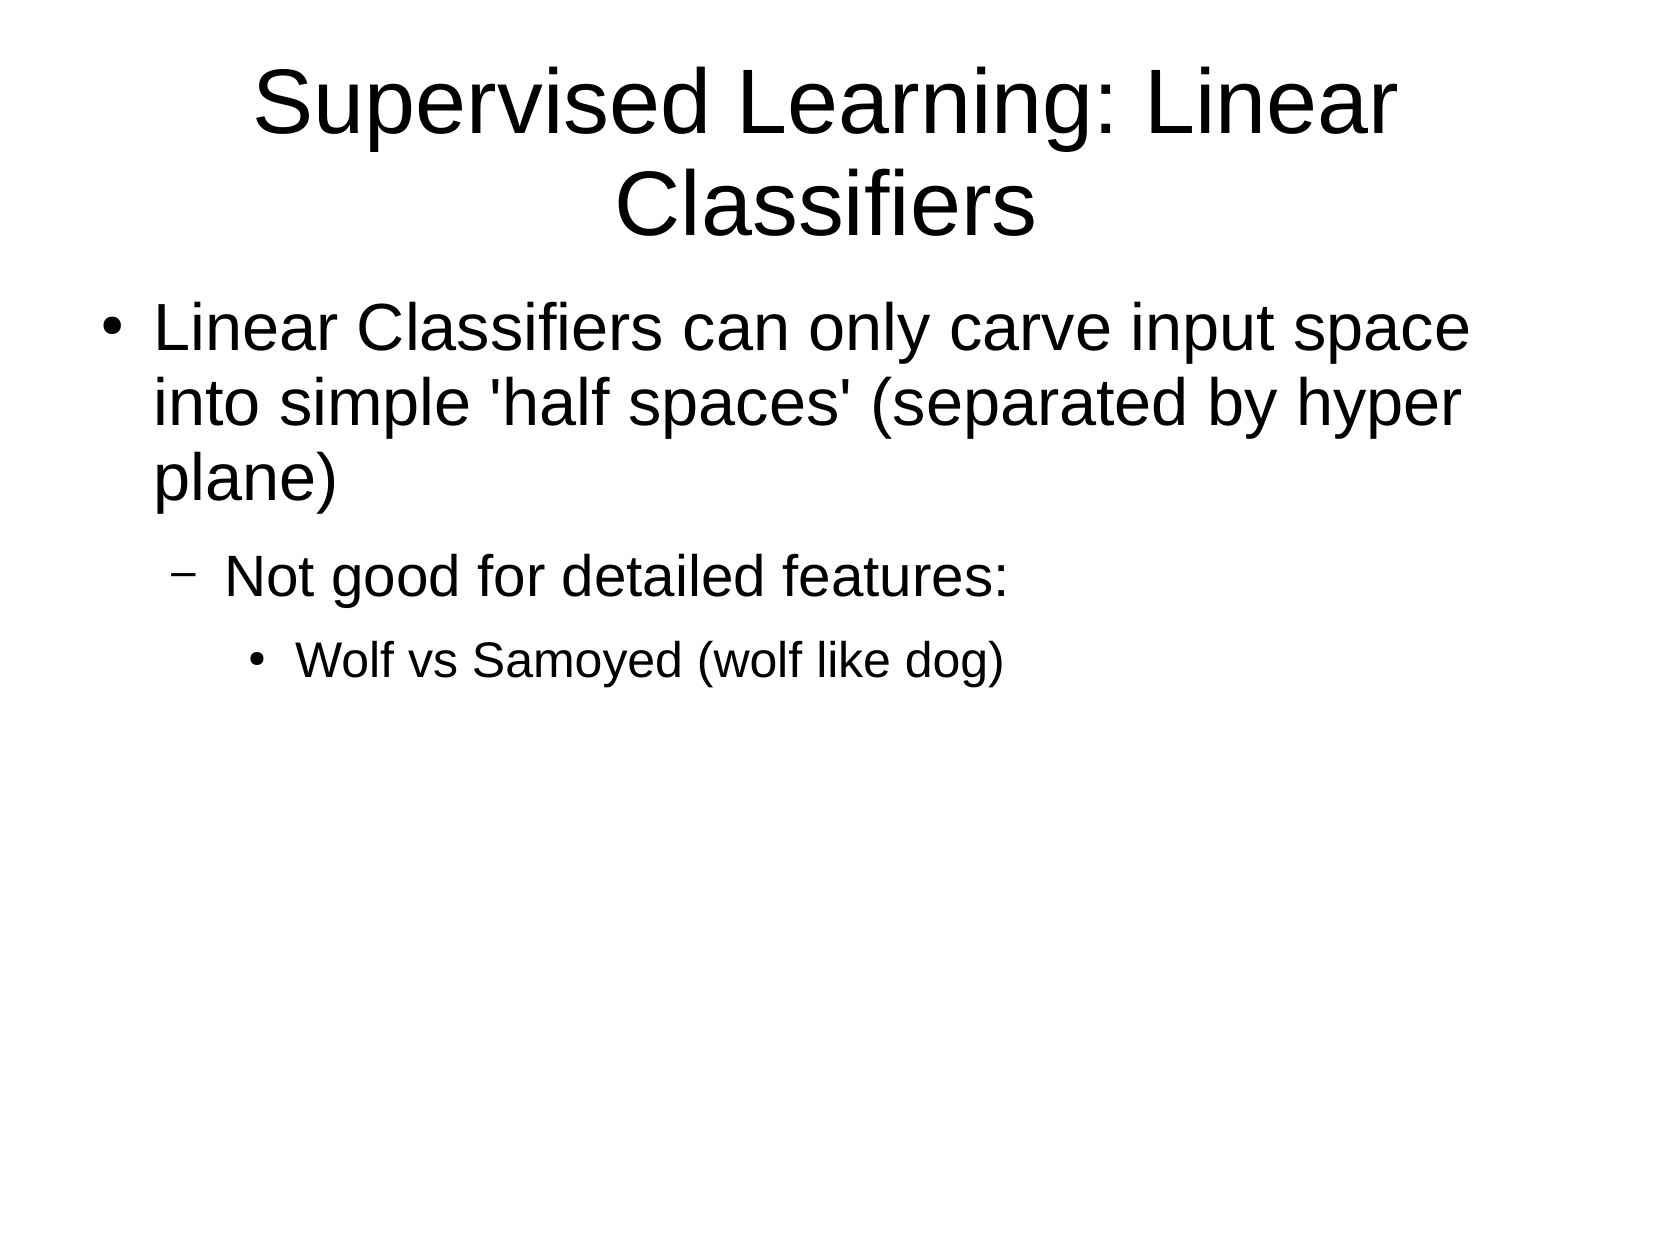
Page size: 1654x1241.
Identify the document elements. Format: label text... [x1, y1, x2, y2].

list Linear Classifiers can only carve input space into simple 'half spaces' (separated by hyper plane) Not good for detailed features: Wolf vs Samoyed (wolf like dog) [82, 290, 1571, 1010]
title Supervised Learning: Linear Classifiers [82, 49, 1571, 257]
